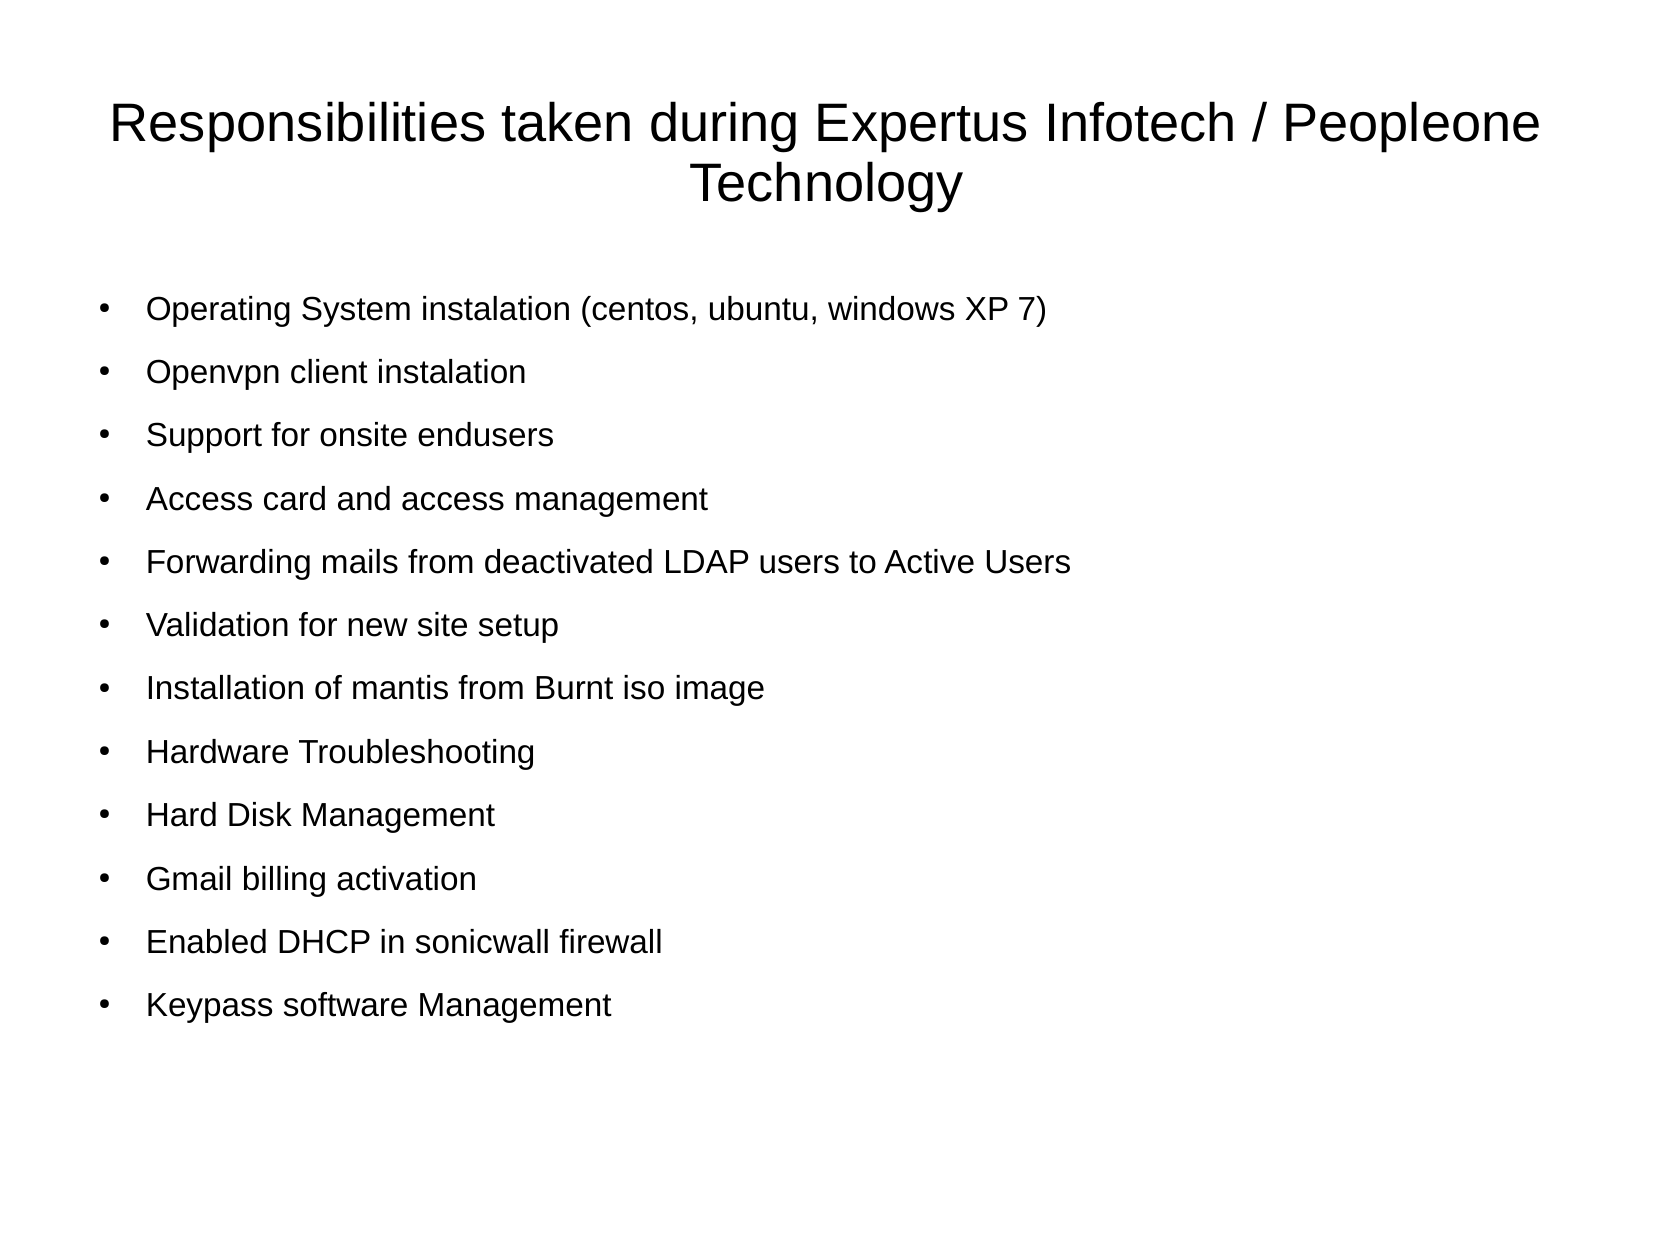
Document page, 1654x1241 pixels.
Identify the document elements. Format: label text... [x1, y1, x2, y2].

list Operating System instalation (centos, ubuntu, windows XP 7) Openvpn client instalation Support for onsite endusers Access card and access management Forwarding mails from deactivated LDAP users to Active Users Validation for new site setup Installation of mantis from Burnt iso image Hardware Troubleshooting Hard Disk Management Gmail billing activation Enabled DHCP in sonicwall firewall Keypass software Management [82, 290, 1571, 1028]
title Responsibilities taken during Expertus Infotech / Peopleone Technology [82, 49, 1571, 257]
